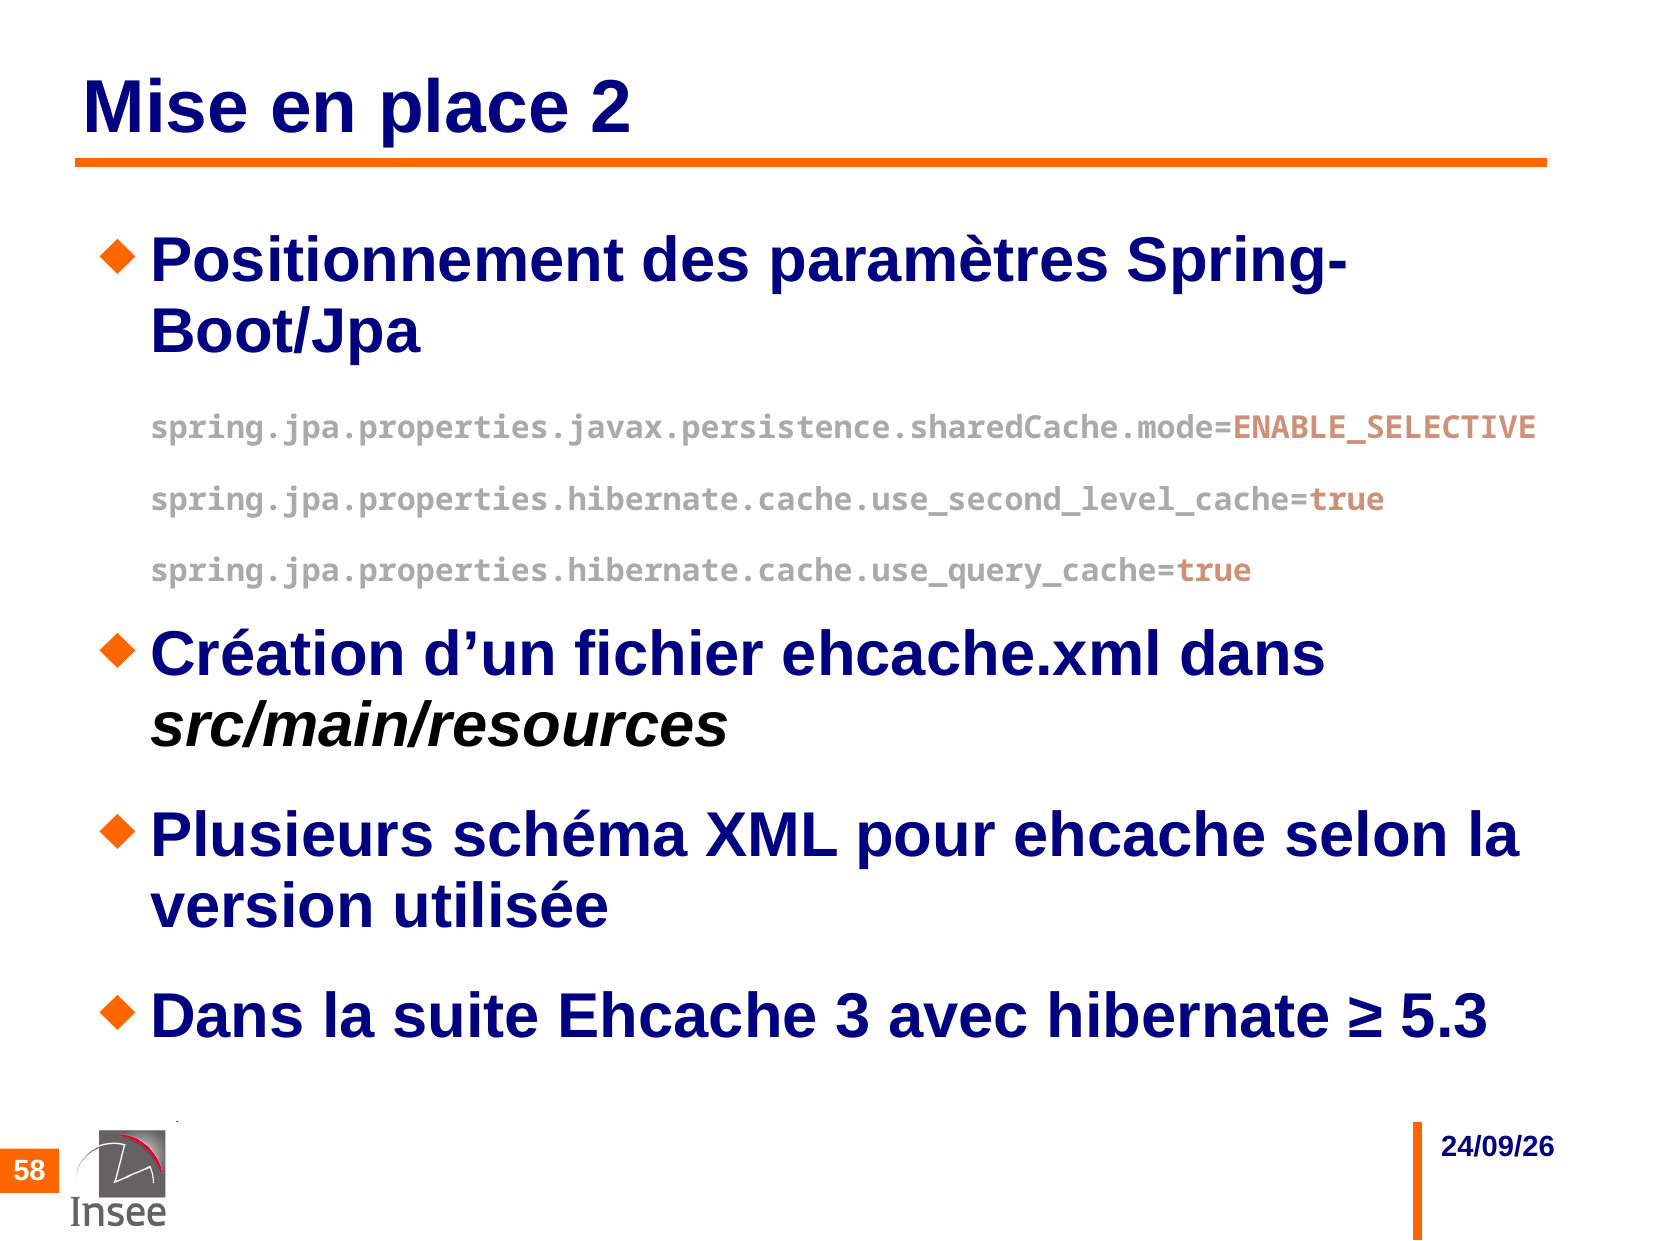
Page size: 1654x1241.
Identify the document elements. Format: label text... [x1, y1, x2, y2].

title Mise en place 2 [82, 49, 1619, 163]
picture [62, 1121, 178, 1241]
list Positionnement des paramètres Spring- Boot/Jpa spring.jpa.properties.javax.persistence.sharedCache.mode=ENABLE_SELECTIVE spring.jpa.properties.hibernate.cache.use_second_level_cache=true spring.jpa.properties.hibernate.cache.use_query_cache=true Création d’un fichier ehcache.xml dans src/main/resources Plusieurs schéma XML pour ehcache selon la version utilisée Dans la suite Ehcache 3 avec hibernate ≥ 5.3 [82, 224, 1571, 1063]
